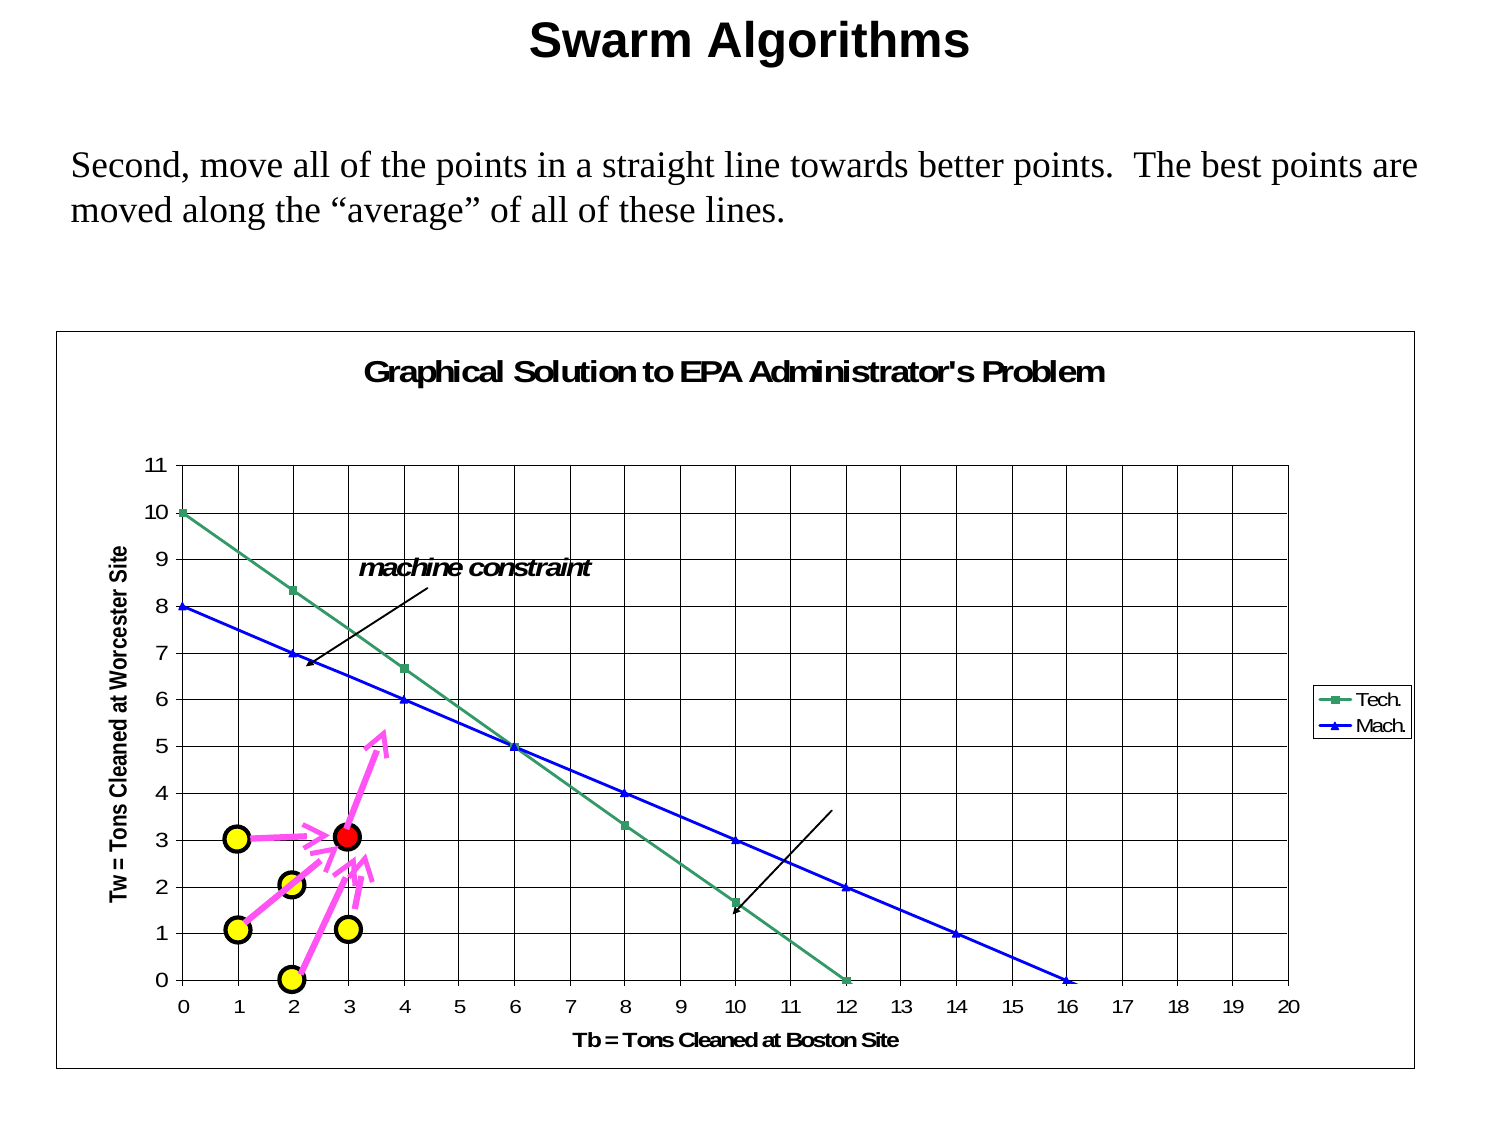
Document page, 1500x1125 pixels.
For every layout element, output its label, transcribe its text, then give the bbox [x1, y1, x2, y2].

text_box [279, 872, 299, 889]
text_box [225, 917, 251, 943]
text_box [335, 916, 361, 942]
text_box [224, 826, 250, 852]
text_box [284, 880, 305, 898]
text_box Swarm Algorithms [125, 0, 1376, 76]
text_box [279, 966, 305, 993]
text_box [334, 824, 360, 850]
text_box Second, move all of the points in a straight line towards better points. The best points are moved along the “average” of all of these lines. [55, 132, 1497, 307]
chart [49, 324, 1422, 1075]
